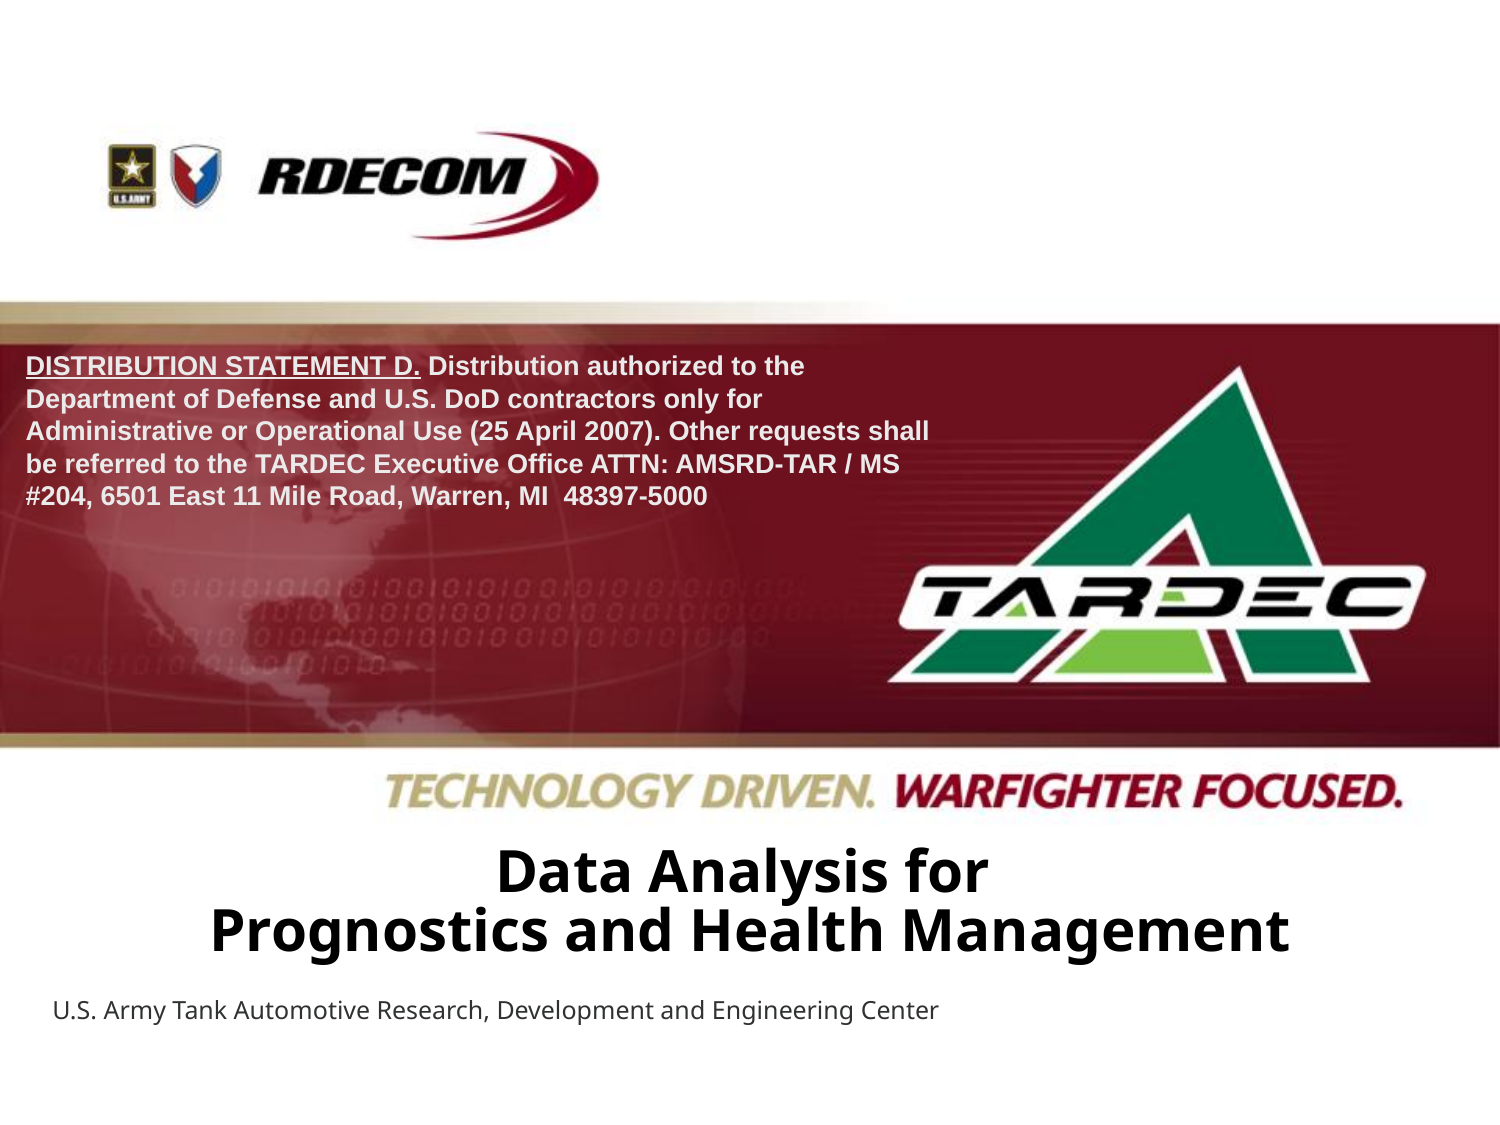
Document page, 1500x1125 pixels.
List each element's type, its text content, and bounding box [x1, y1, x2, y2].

title Data Analysis for Prognostics and Health Management [37, 837, 1463, 988]
text_box DISTRIBUTION STATEMENT D. Distribution authorized to the Department of Defense and U.S. DoD contractors only for Administrative or Operational Use (25 April 2007). Other requests shall be referred to the TARDEC Executive Office ATTN: AMSRD-TAR / MS #204, 6501 East 11 Mile Road, Warren, MI 48397-5000 [10, 411, 966, 498]
picture [0, 0, 1500, 1125]
list U.S. Army Tank Automotive Research, Development and Engineering Center [37, 988, 1088, 1100]
